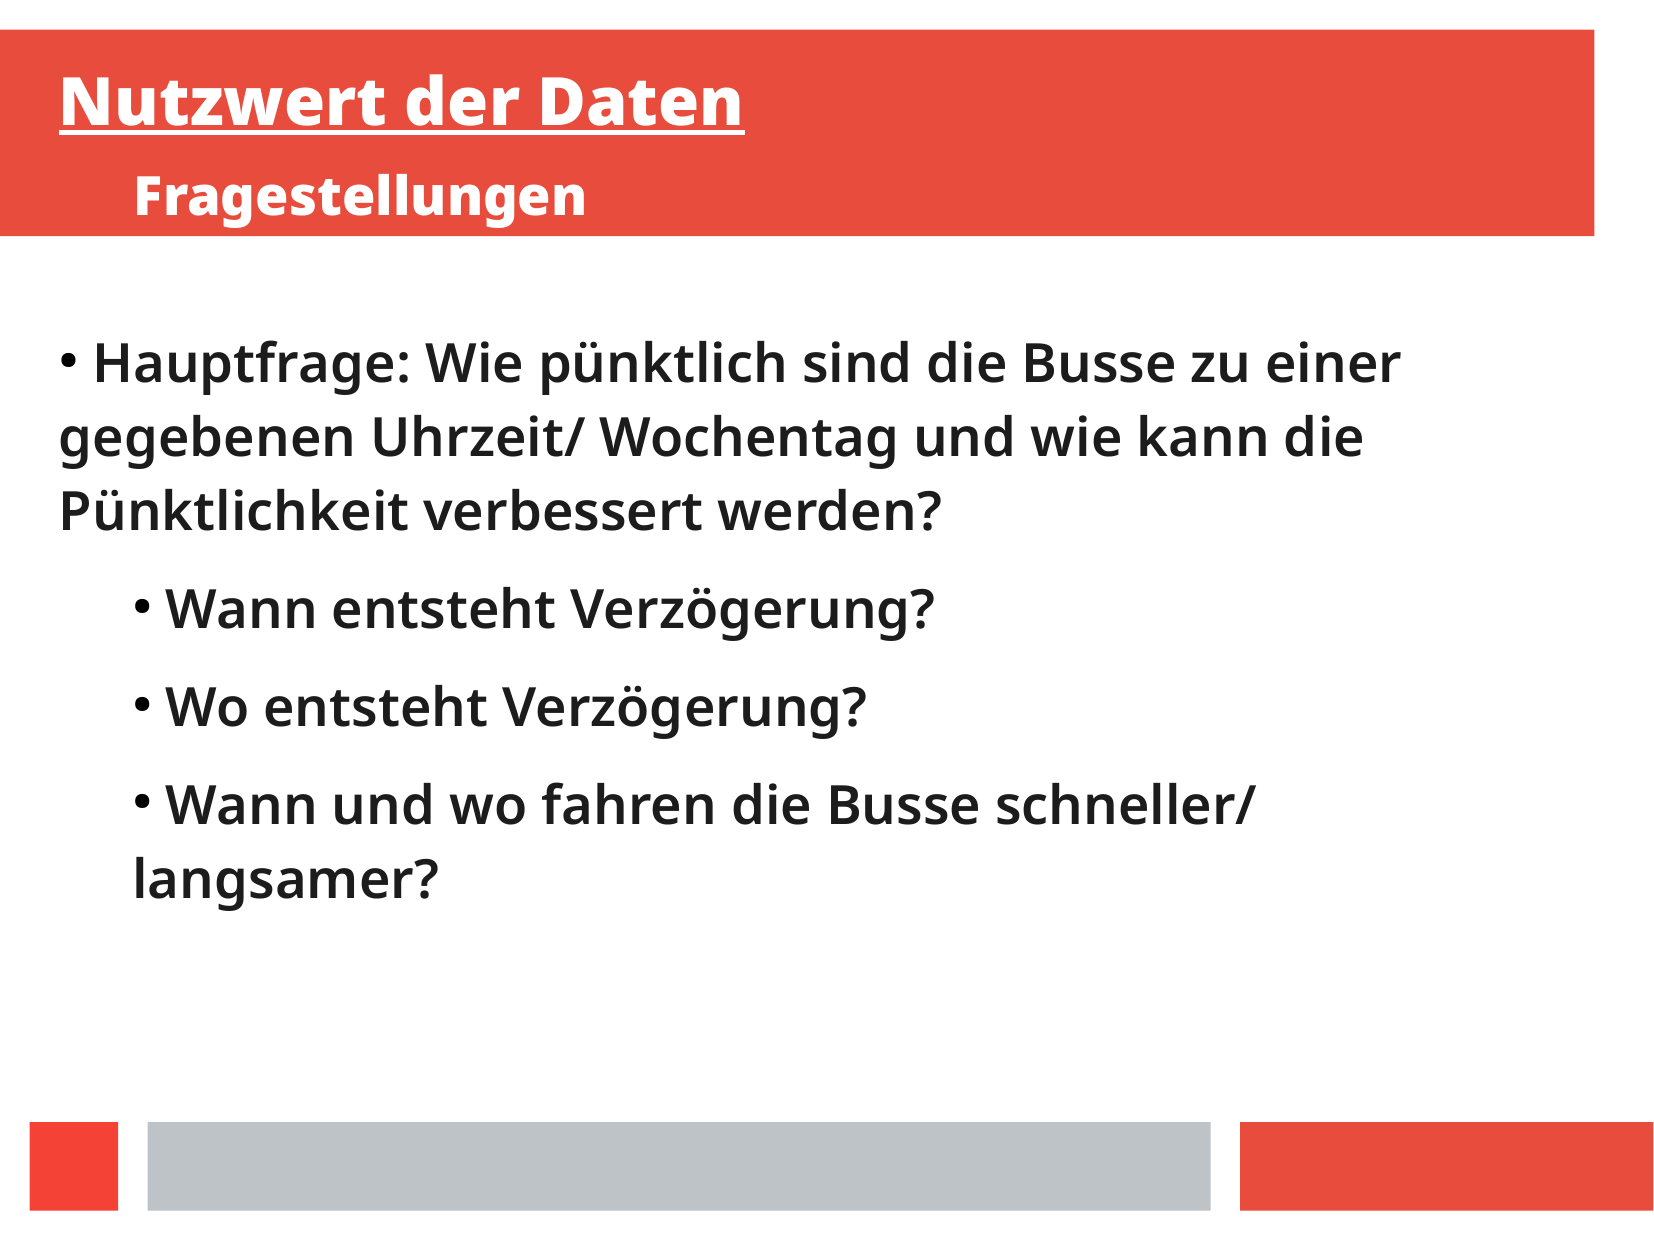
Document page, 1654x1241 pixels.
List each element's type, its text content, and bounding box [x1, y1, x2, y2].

title Nutzwert der Daten Fragestellungen [59, 30, 1595, 236]
list Hauptfrage: Wie pünktlich sind die Busse zu einer gegebenen Uhrzeit/ Wochentag und wie kann die Pünktlichkeit verbessert werden? Wann entsteht Verzögerung? Wo entsteht Verzögerung? Wann und wo fahren die Busse schneller/ langsamer? [59, 324, 1565, 1093]
